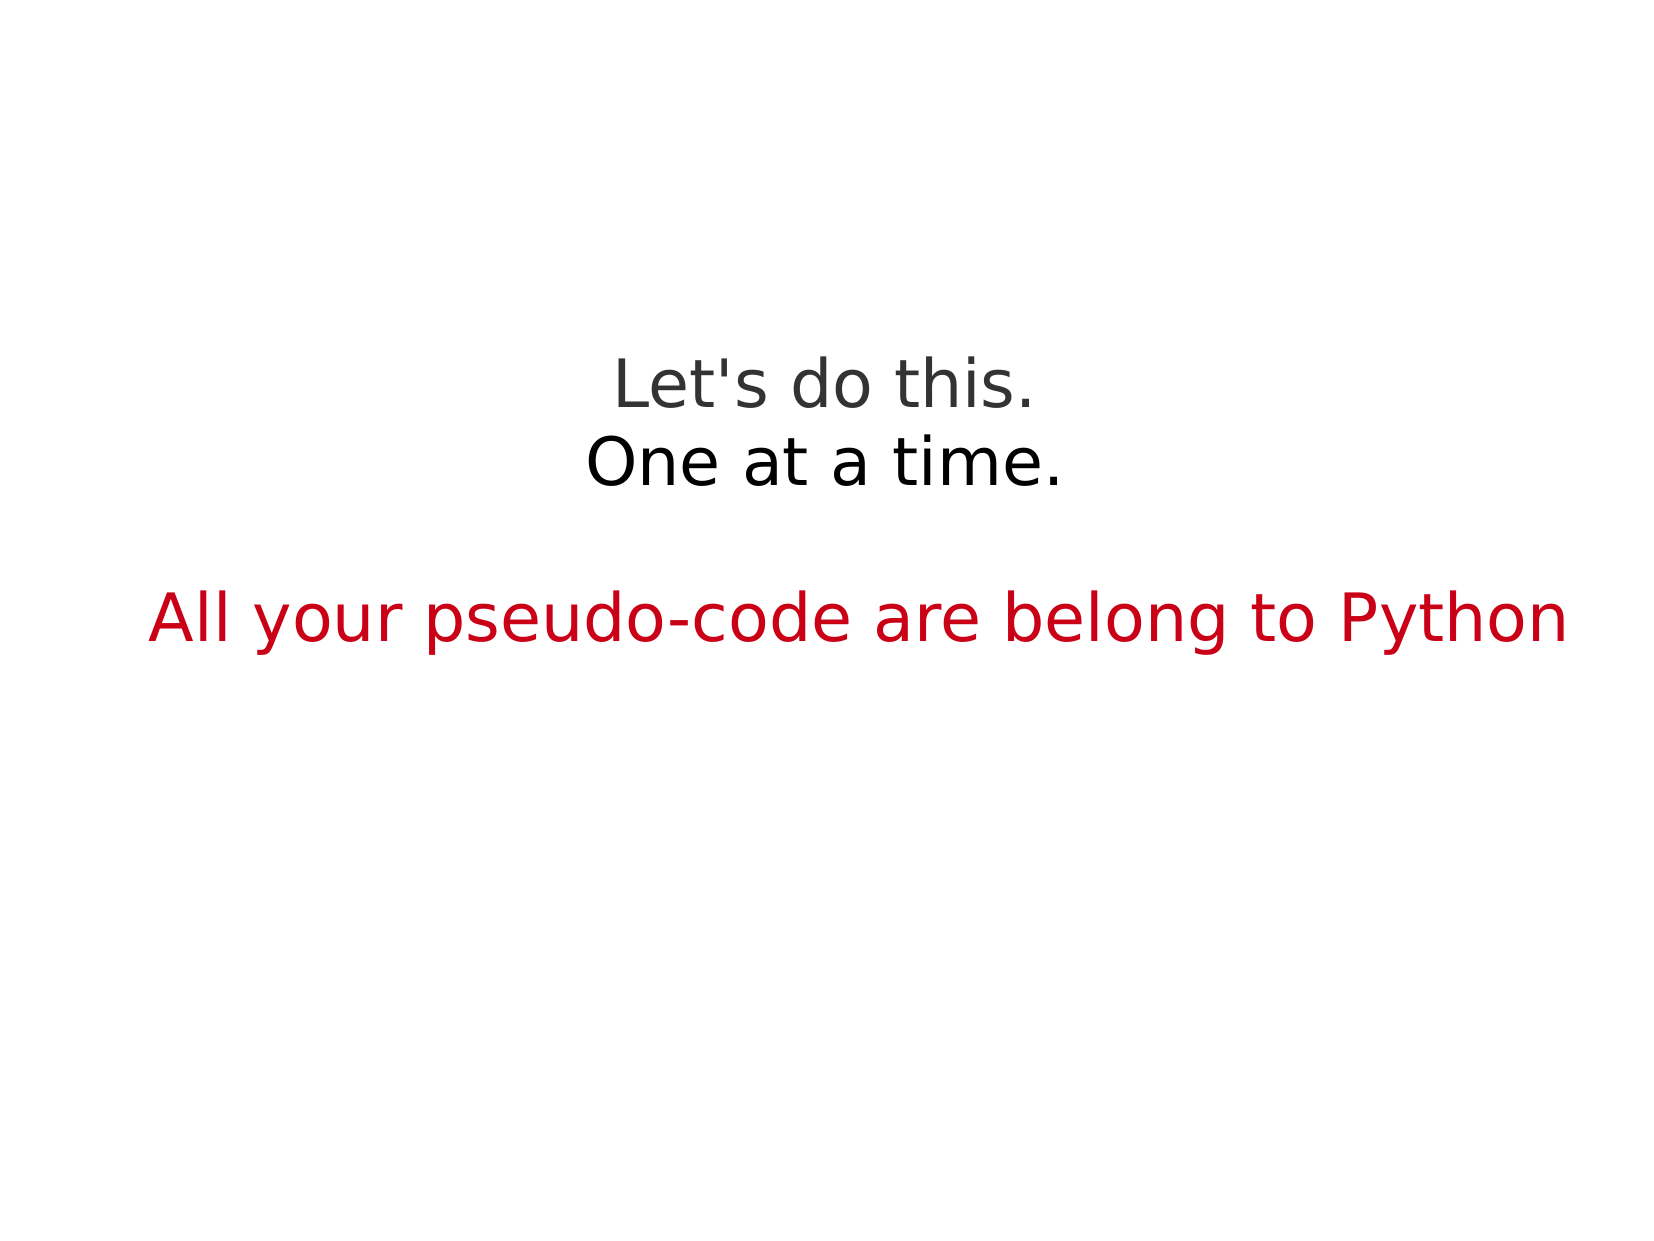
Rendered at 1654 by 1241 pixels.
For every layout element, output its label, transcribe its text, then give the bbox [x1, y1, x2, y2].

subtitle Let's do this. One at a time. All your pseudo-code are belong to Python [37, 56, 1613, 1102]
